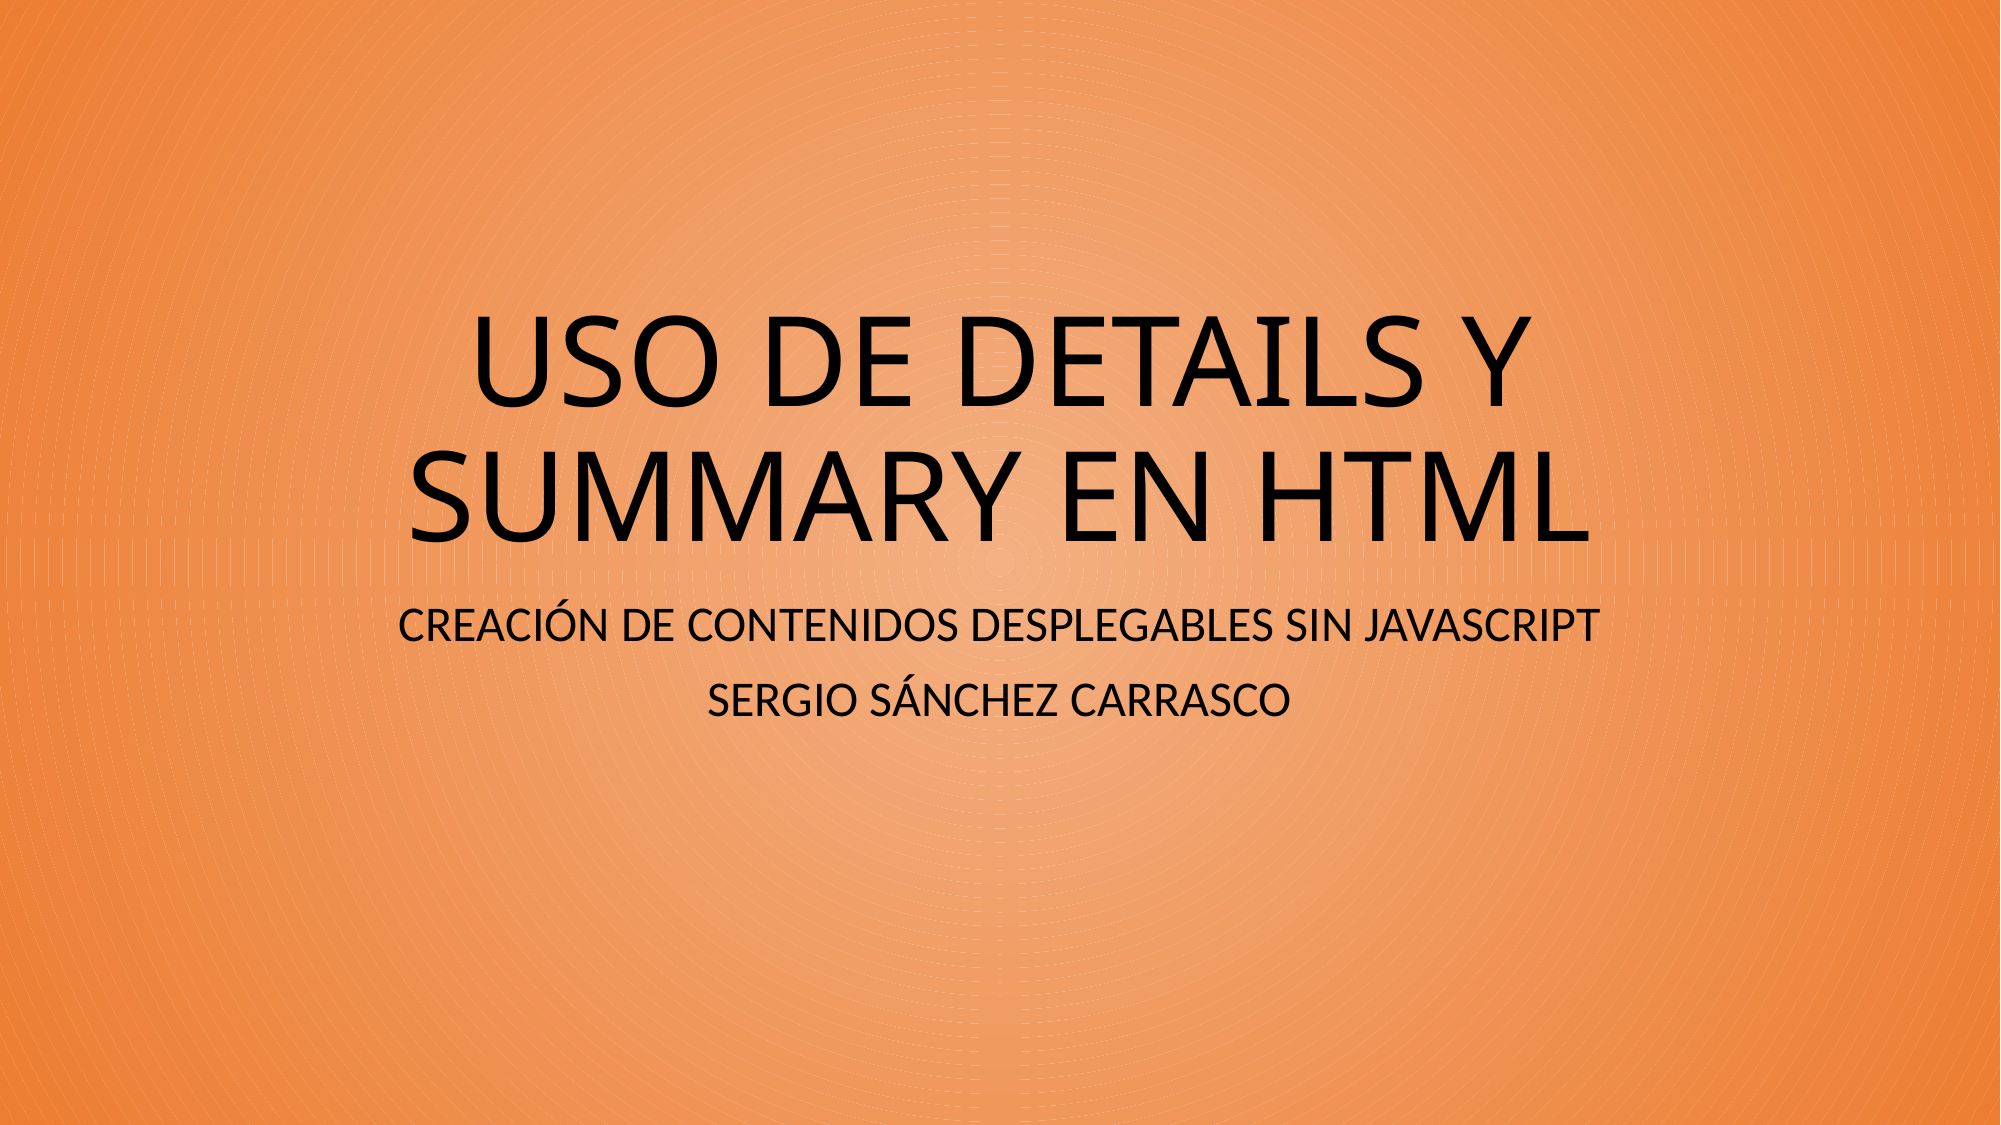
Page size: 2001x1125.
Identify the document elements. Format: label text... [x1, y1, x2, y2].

title USO DE DETAILS Y SUMMARY EN HTML [249, 184, 1750, 576]
subtitle CREACIÓN DE CONTENIDOS DESPLEGABLES SIN JAVASCRIPT SERGIO SÁNCHEZ CARRASCO [249, 590, 1750, 863]
